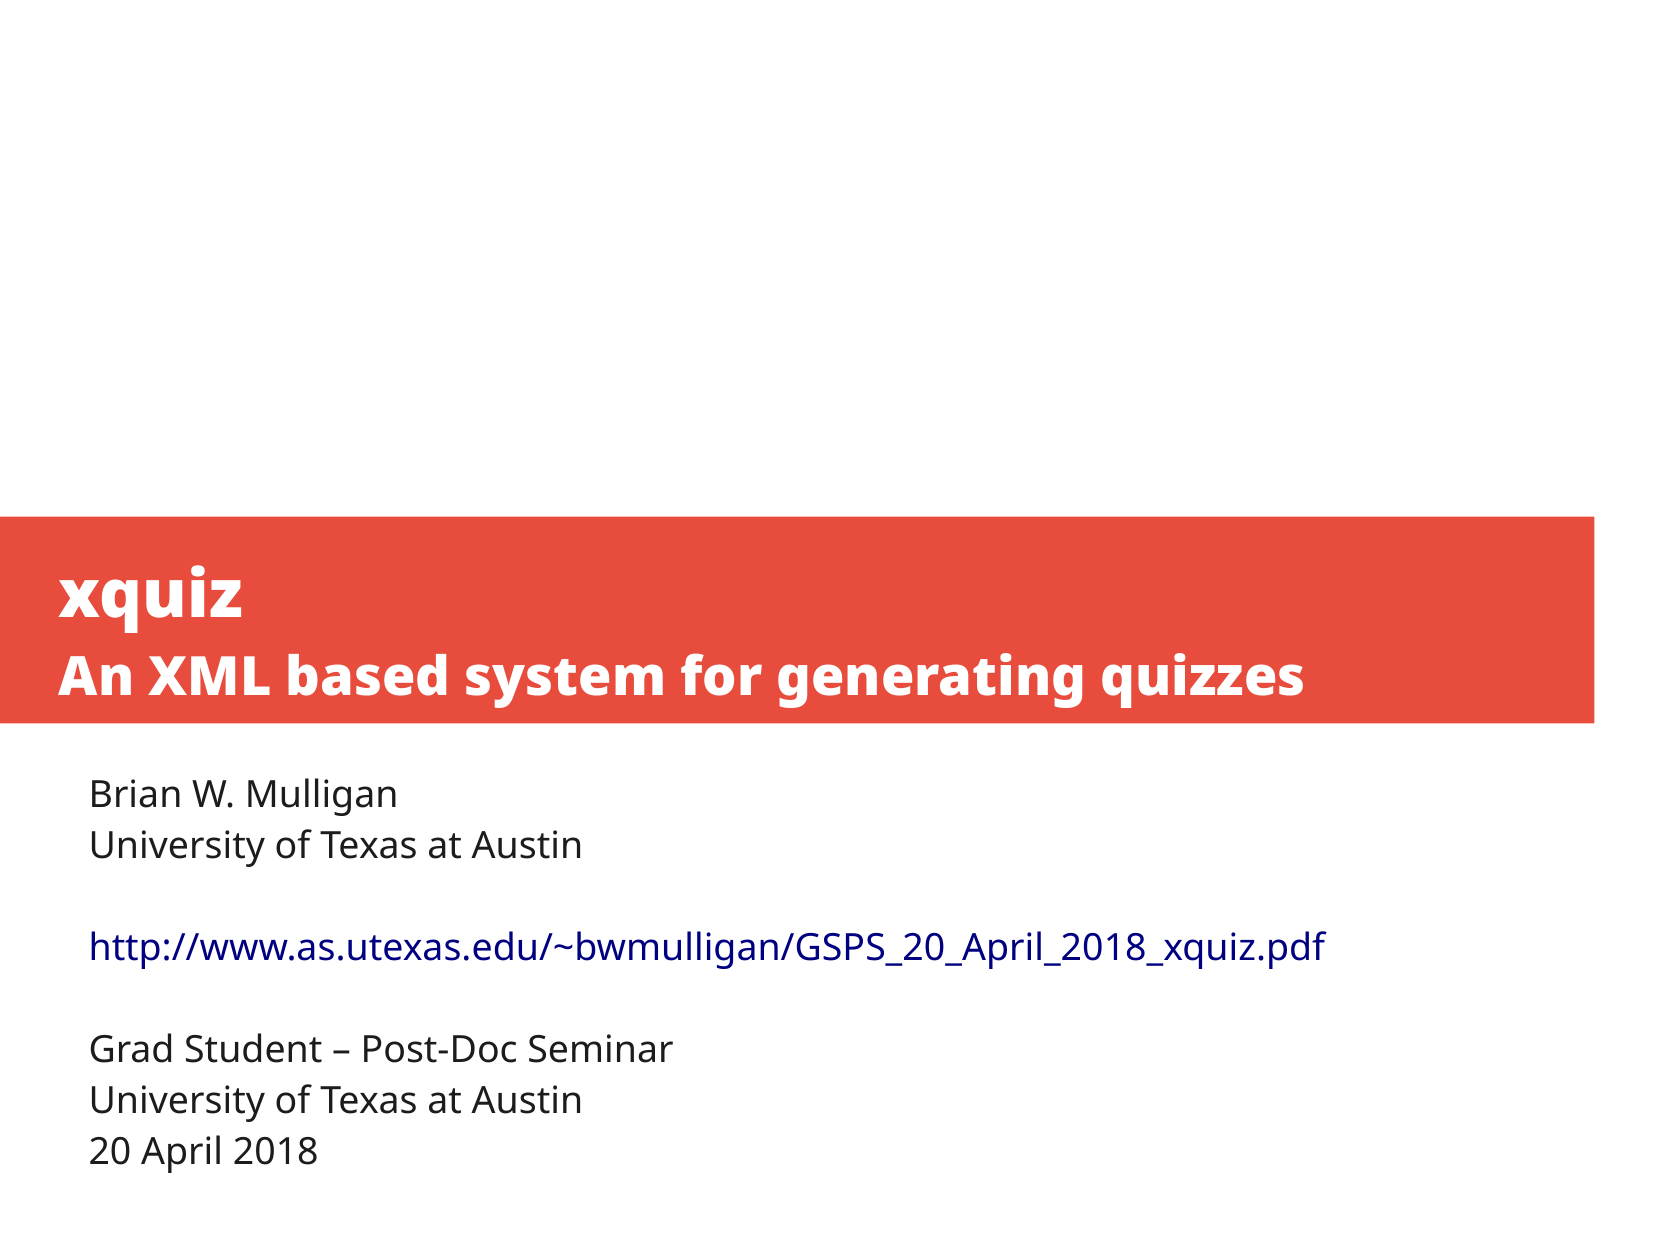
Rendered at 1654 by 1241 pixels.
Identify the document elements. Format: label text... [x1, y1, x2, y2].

subtitle Brian W. Mulligan University of Texas at Austin http://www.as.utexas.edu/~bwmulligan/GSPS_20_April_2018_xquiz.pdf Grad Student – Post-Doc Seminar University of Texas at Austin 20 April 2018 [88, 767, 1595, 1182]
title xquiz An XML based system for generating quizzes [59, 546, 1595, 694]
